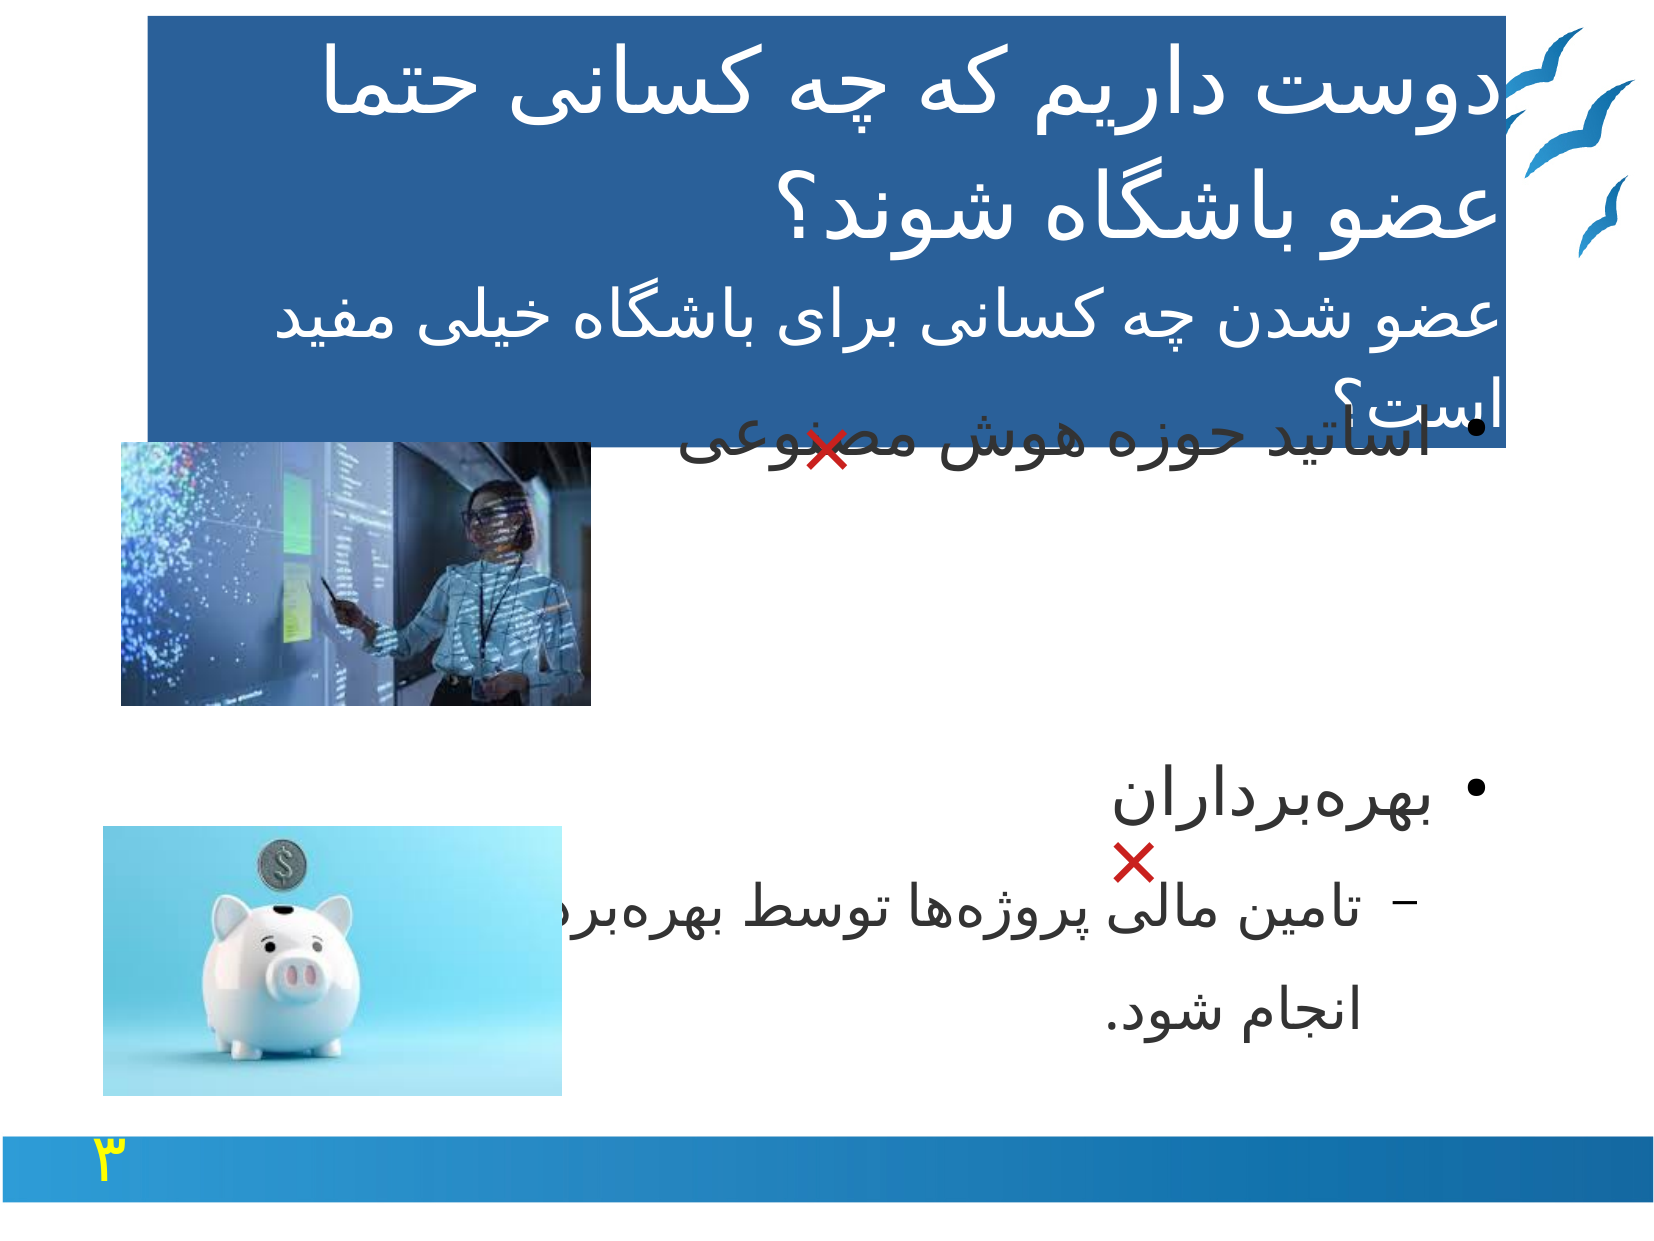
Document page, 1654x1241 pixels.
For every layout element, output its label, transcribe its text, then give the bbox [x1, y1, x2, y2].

list اساتید حوزه هوش مصنوعی بهره‌برداران تامین مالی پروژه‌ها توسط بهره‌برداران باید انجام شود. [147, 383, 1506, 1168]
title دوست داریم که چه کسانی حتما عضو باشگاه شوند؟ عضو شدن چه کسانی برای باشگاه خیلی مفید است؟ [147, 106, 1506, 357]
text_box ۳ [59, 1102, 148, 1241]
picture [0, 0, 1654, 1241]
text_box × [1092, 803, 1182, 921]
text_box × [785, 389, 875, 508]
